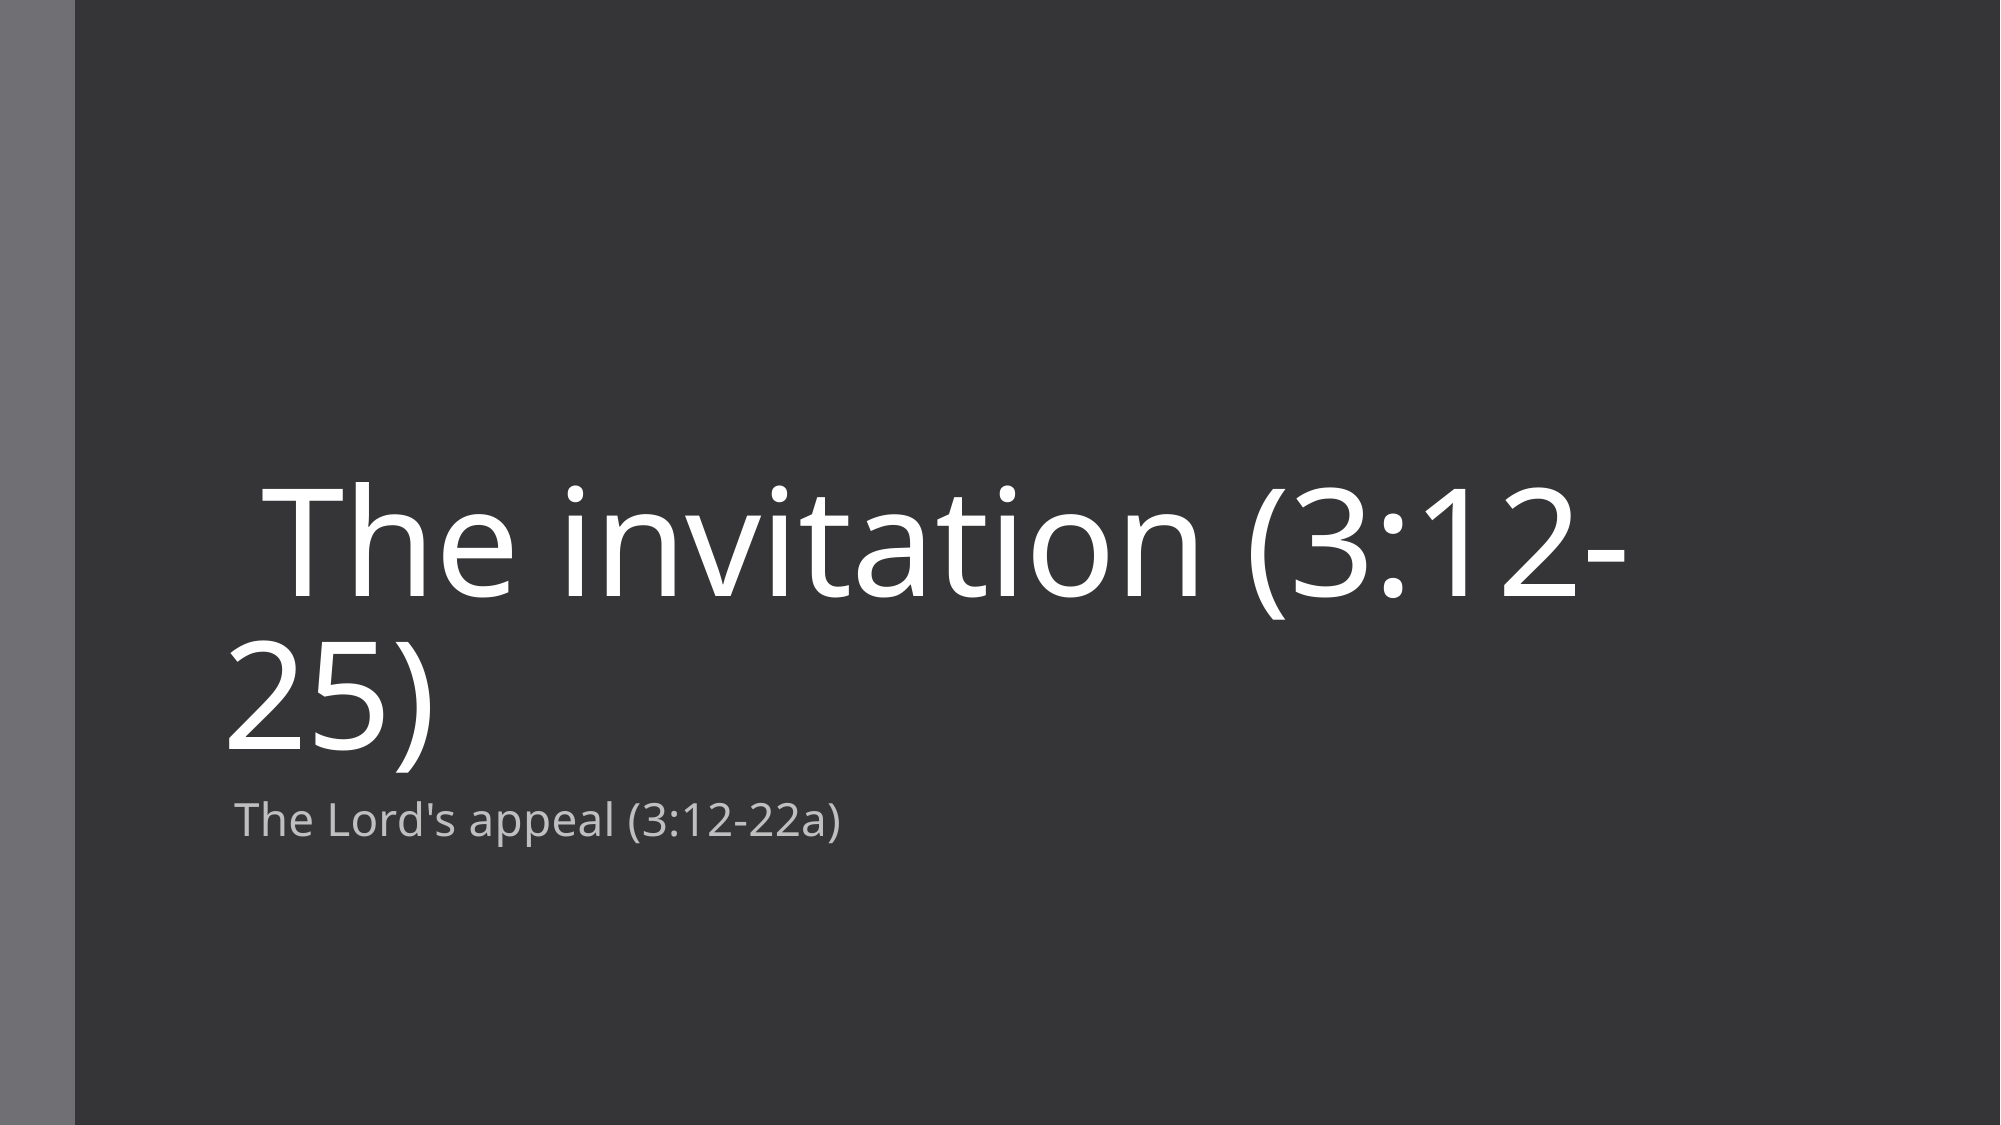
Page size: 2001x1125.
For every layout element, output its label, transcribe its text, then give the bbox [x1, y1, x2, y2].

subtitle The Lord's appeal (3:12-22a) [206, 787, 1752, 1066]
title The invitation (3:12-25) [206, 124, 1752, 787]
